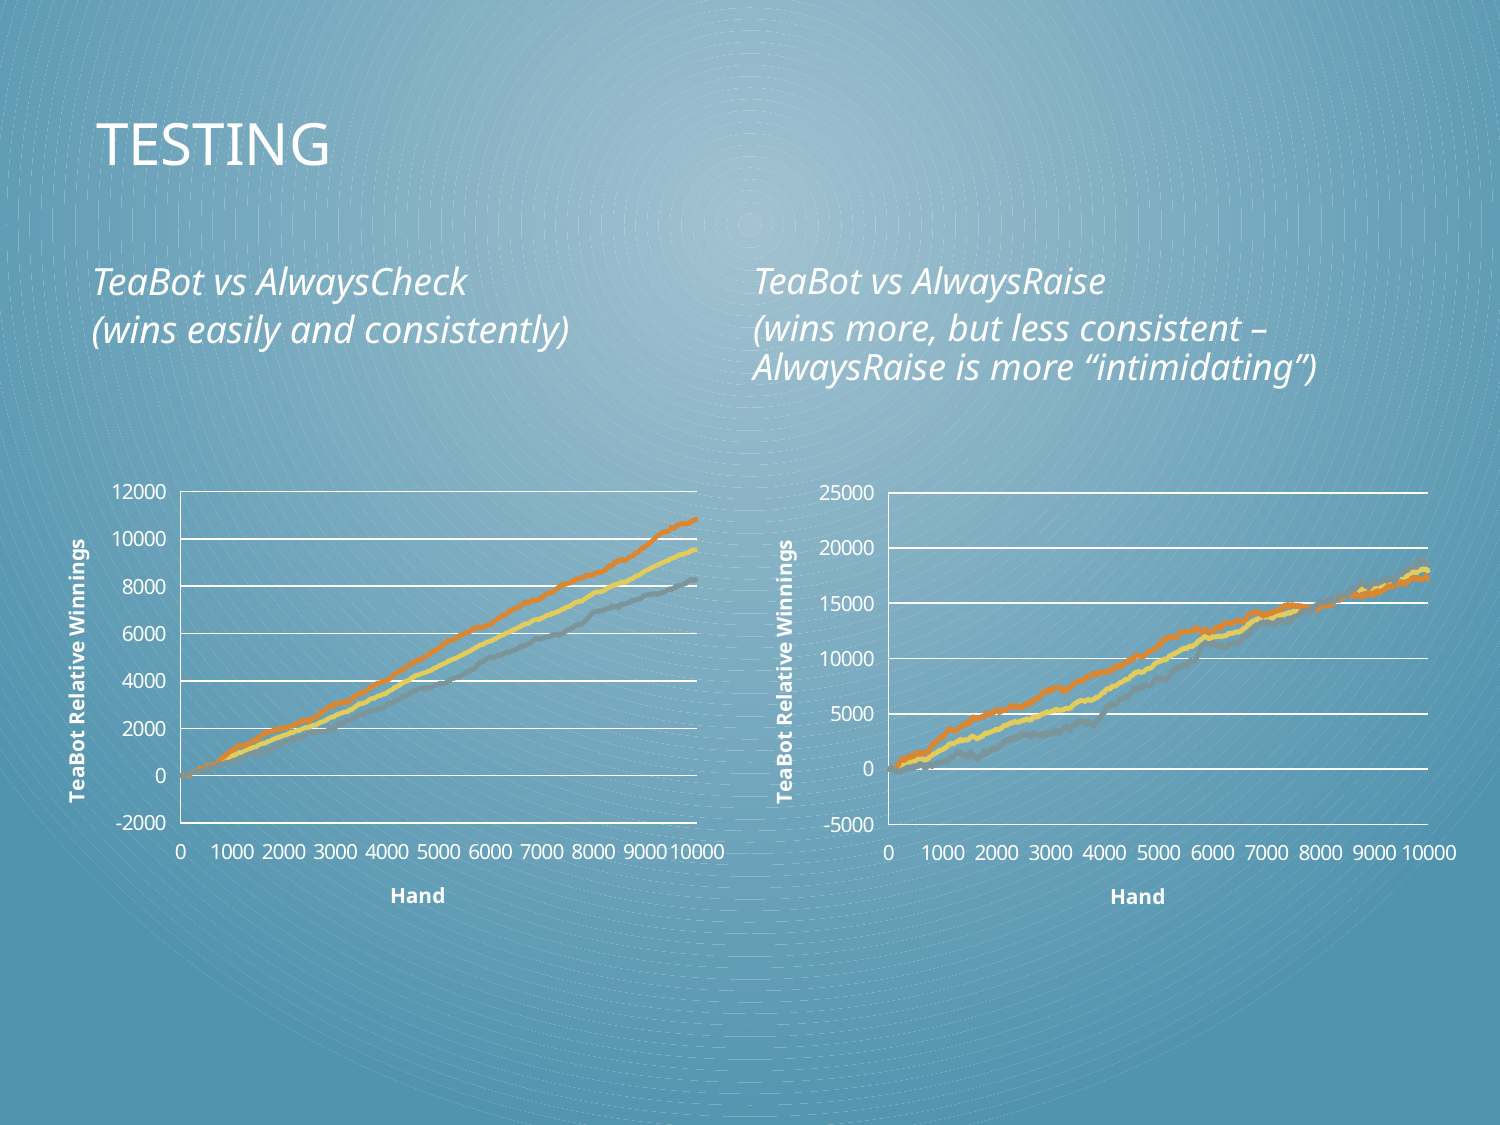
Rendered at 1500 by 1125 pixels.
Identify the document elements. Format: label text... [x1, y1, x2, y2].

list TeaBot vs AlwaysRaise (wins more, but less consistent – AlwaysRaise is more “intimidating”) [738, 255, 1339, 409]
chart [29, 468, 1471, 943]
list TeaBot vs AlwaysCheck (wins easily and consistently) [76, 255, 674, 362]
title Testing [81, 99, 675, 275]
